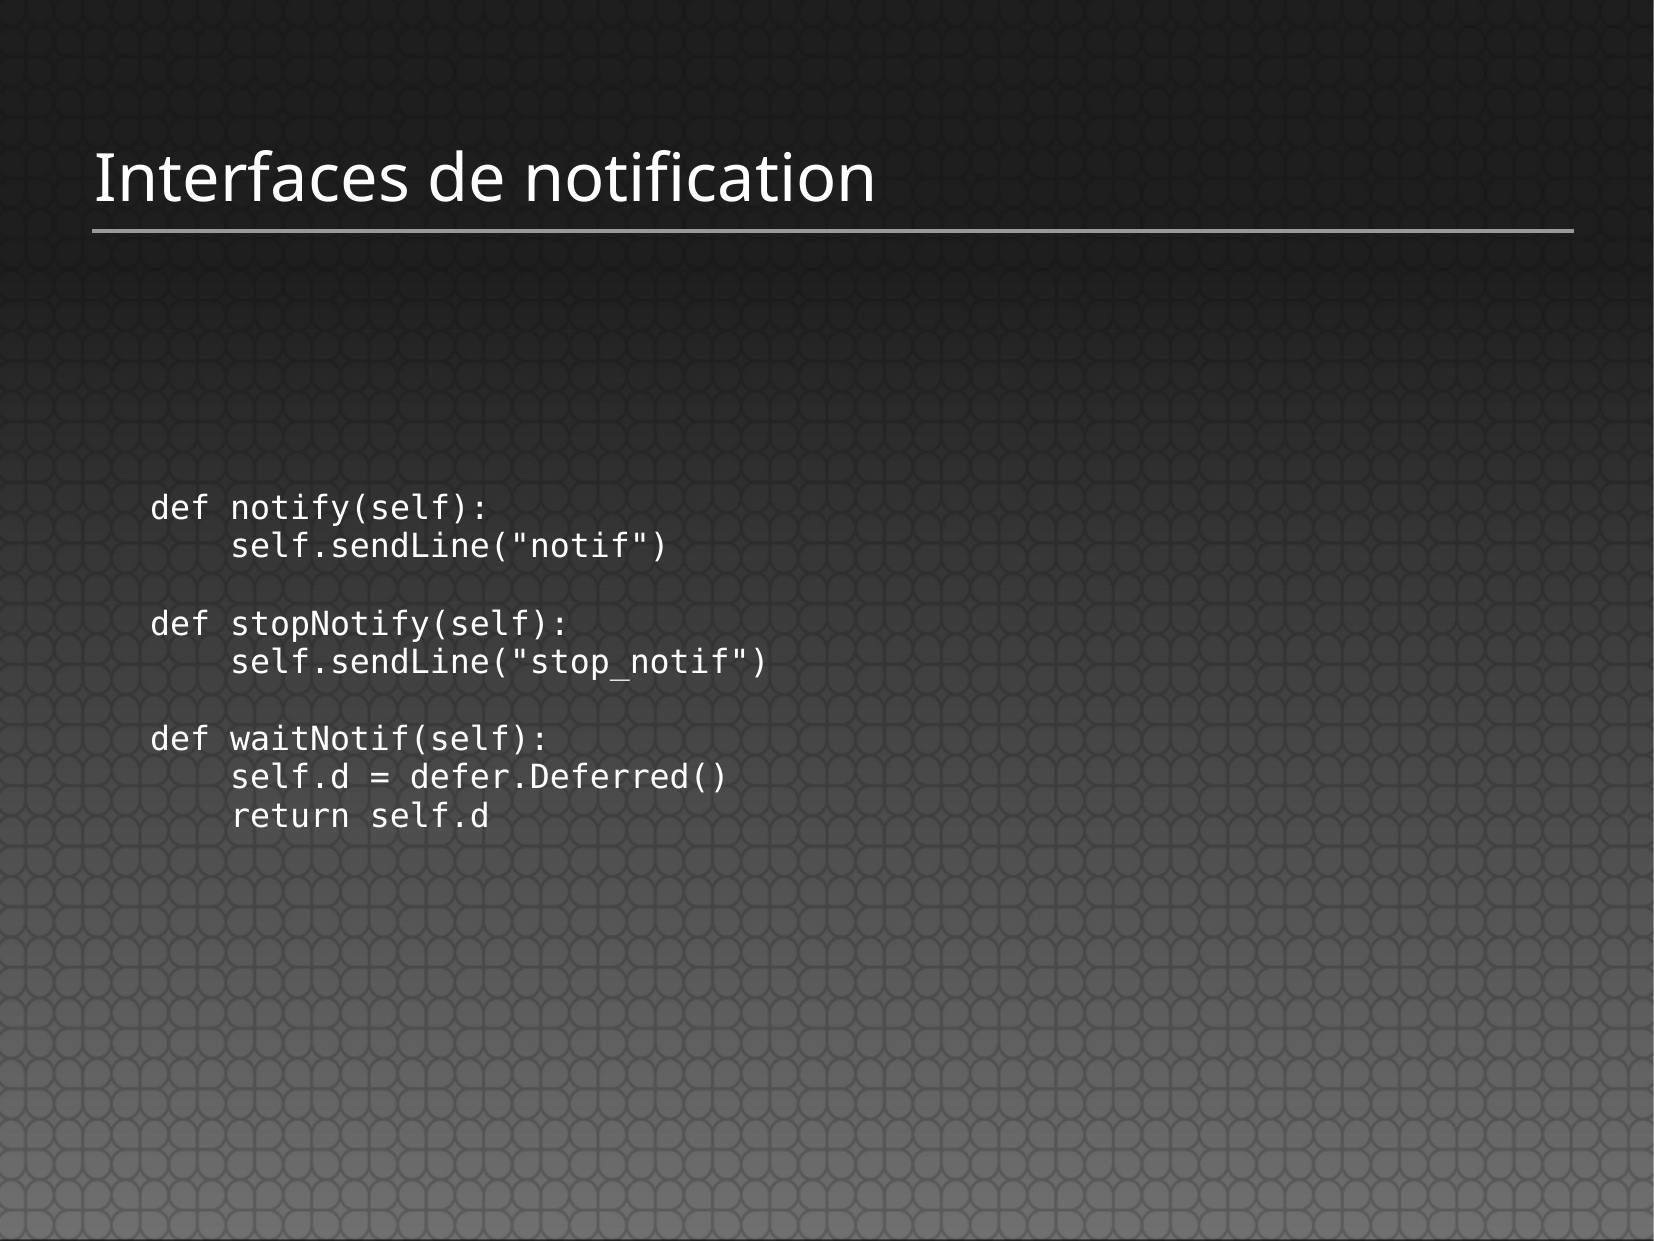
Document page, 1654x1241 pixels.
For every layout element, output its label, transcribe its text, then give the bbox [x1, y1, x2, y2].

picture [0, 0, 1654, 1241]
title Interfaces de notification [94, 100, 1426, 251]
title def notify(self): self.sendLine("notif") def stopNotify(self): self.sendLine("stop_notif") def waitNotif(self): self.d = defer.Deferred() return self.d [70, 260, 1592, 1025]
